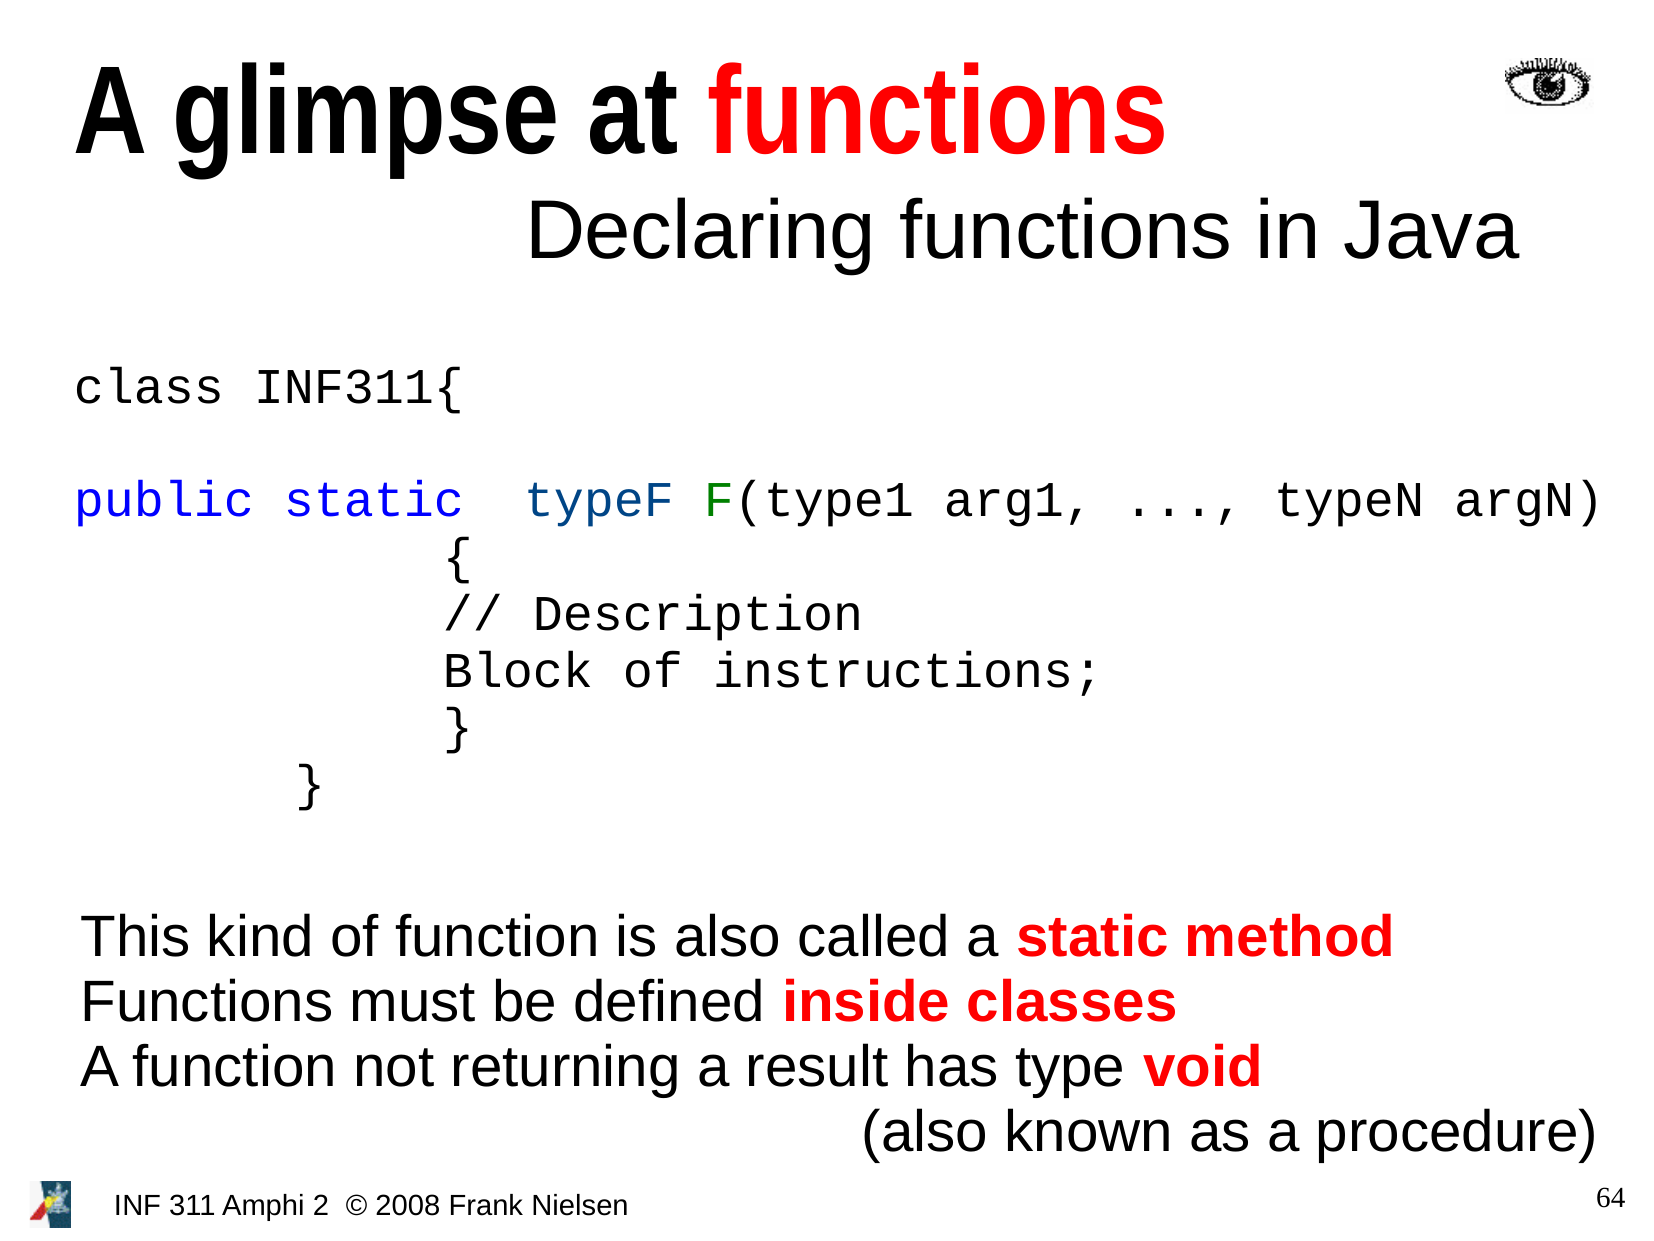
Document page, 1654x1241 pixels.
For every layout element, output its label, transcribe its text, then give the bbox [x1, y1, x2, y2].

text_box This kind of function is also called a static method Functions must be defined inside classes A function not returning a result has type void (also known as a procedure) [49, 895, 1631, 1176]
text_box class INF311{ public static typeF F(type1 arg1, ..., typeN argN) { // Description Block of instructions; } } [59, 354, 1619, 800]
picture [29, 1181, 71, 1228]
picture [1505, 58, 1594, 114]
text_box A glimpse at functions [59, 29, 1625, 188]
text_box Declaring functions in Java [510, 188, 1536, 284]
